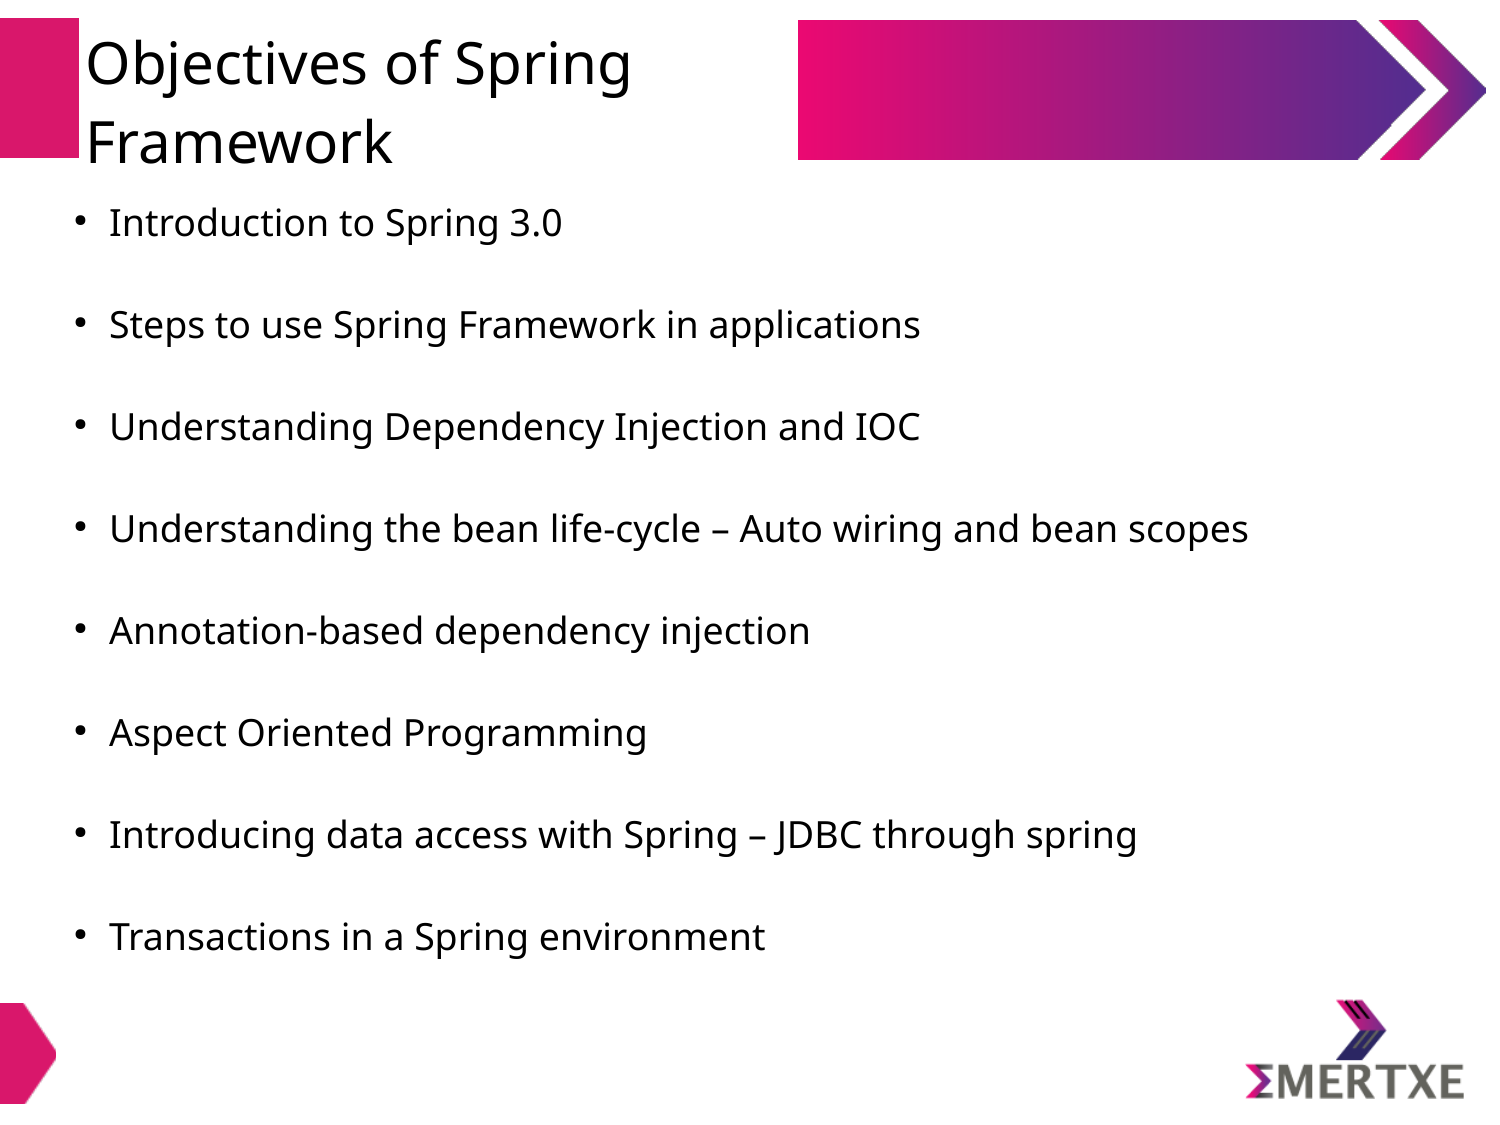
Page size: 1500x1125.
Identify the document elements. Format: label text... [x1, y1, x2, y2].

picture [875, 20, 1486, 160]
text_box Objectives of Spring Framework [70, 14, 875, 166]
text_box Introduction to Spring 3.0 Steps to use Spring Framework in applications Understanding Dependency Injection and IOC Understanding the bean life-cycle – Auto wiring and bean scopes Annotation-based dependency injection Aspect Oriented Programming Introducing data access with Spring – JDBC through spring Transactions in a Spring environment [23, 188, 1347, 908]
picture [1245, 996, 1465, 1099]
